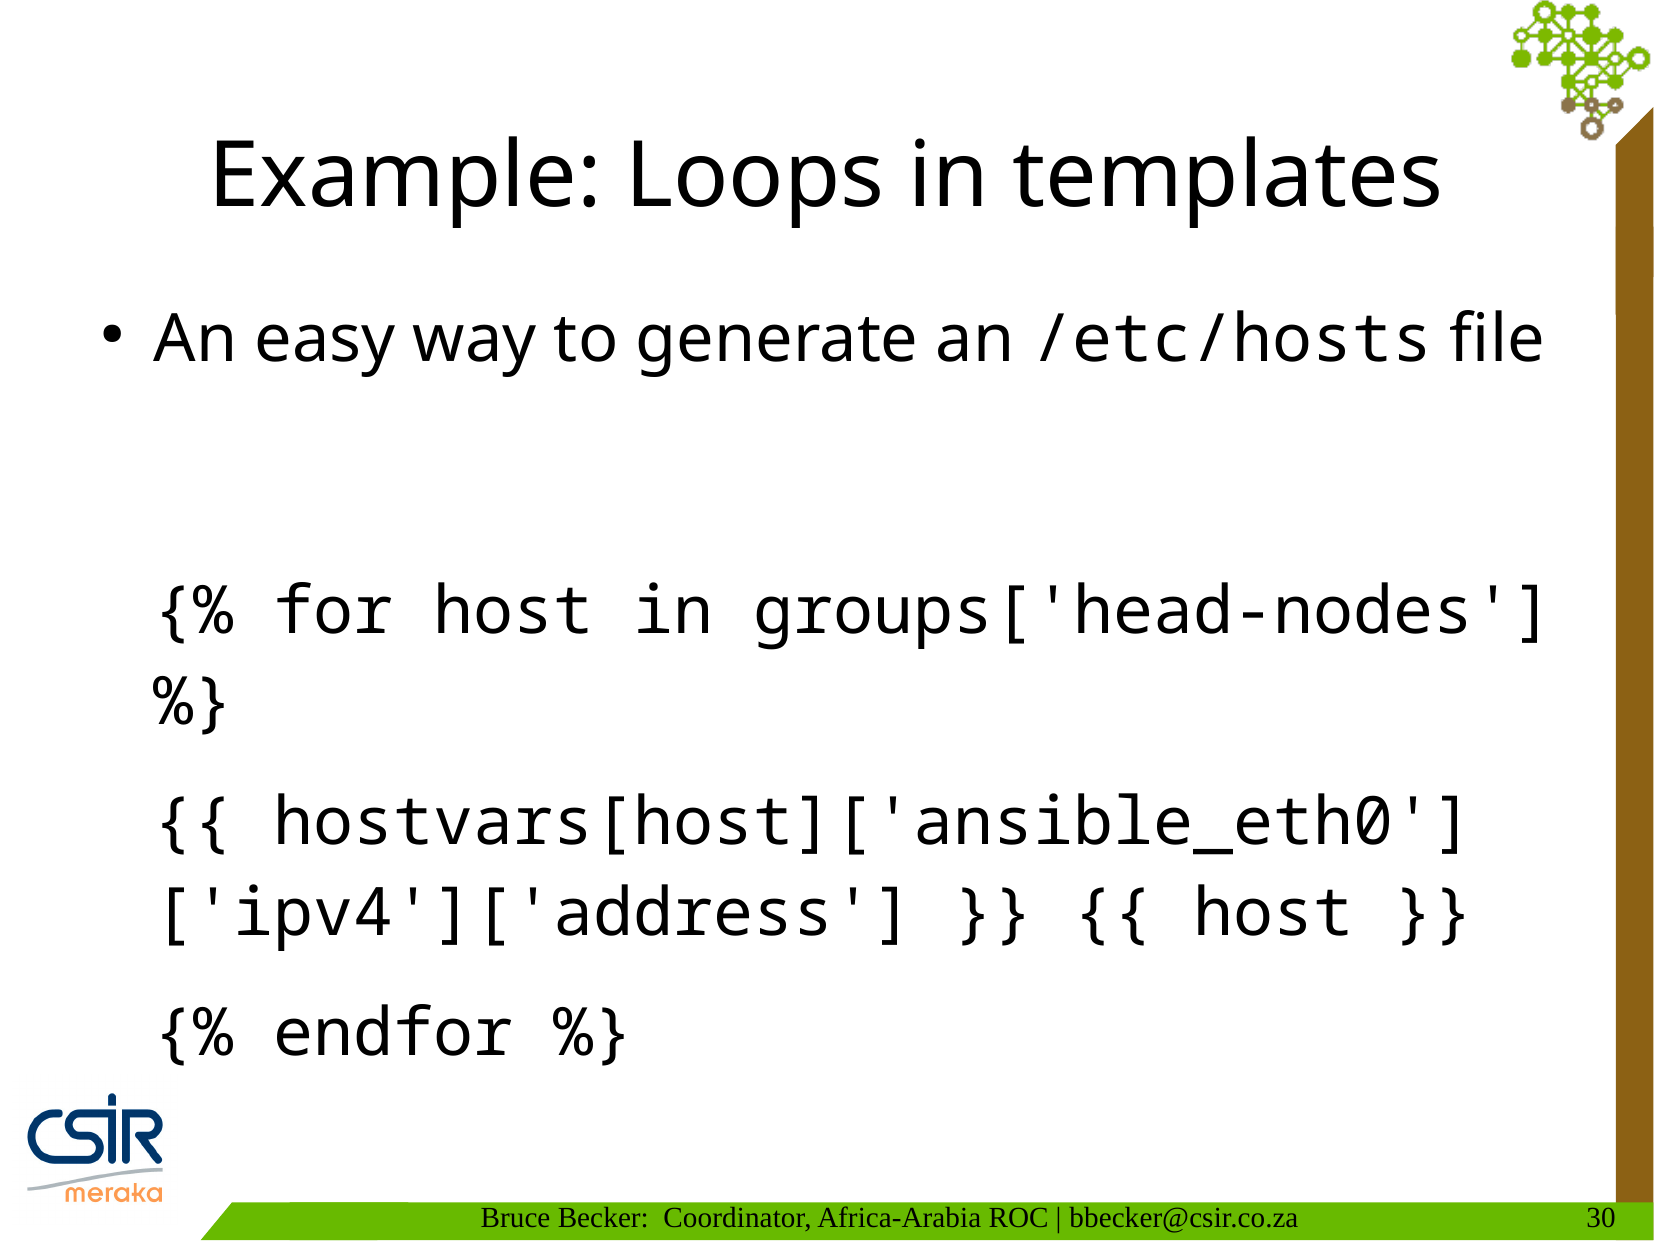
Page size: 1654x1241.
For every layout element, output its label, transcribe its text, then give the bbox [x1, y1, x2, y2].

title Example: Loops in templates [82, 67, 1571, 275]
list An easy way to generate an /etc/hosts file {% for host in groups['head-nodes'] %} {{ hostvars[host]['ansible_eth0']['ipv4']['address'] }} {{ host }} {% endfor %} [82, 290, 1571, 1010]
picture [12, 1074, 178, 1225]
picture [1503, 0, 1654, 144]
